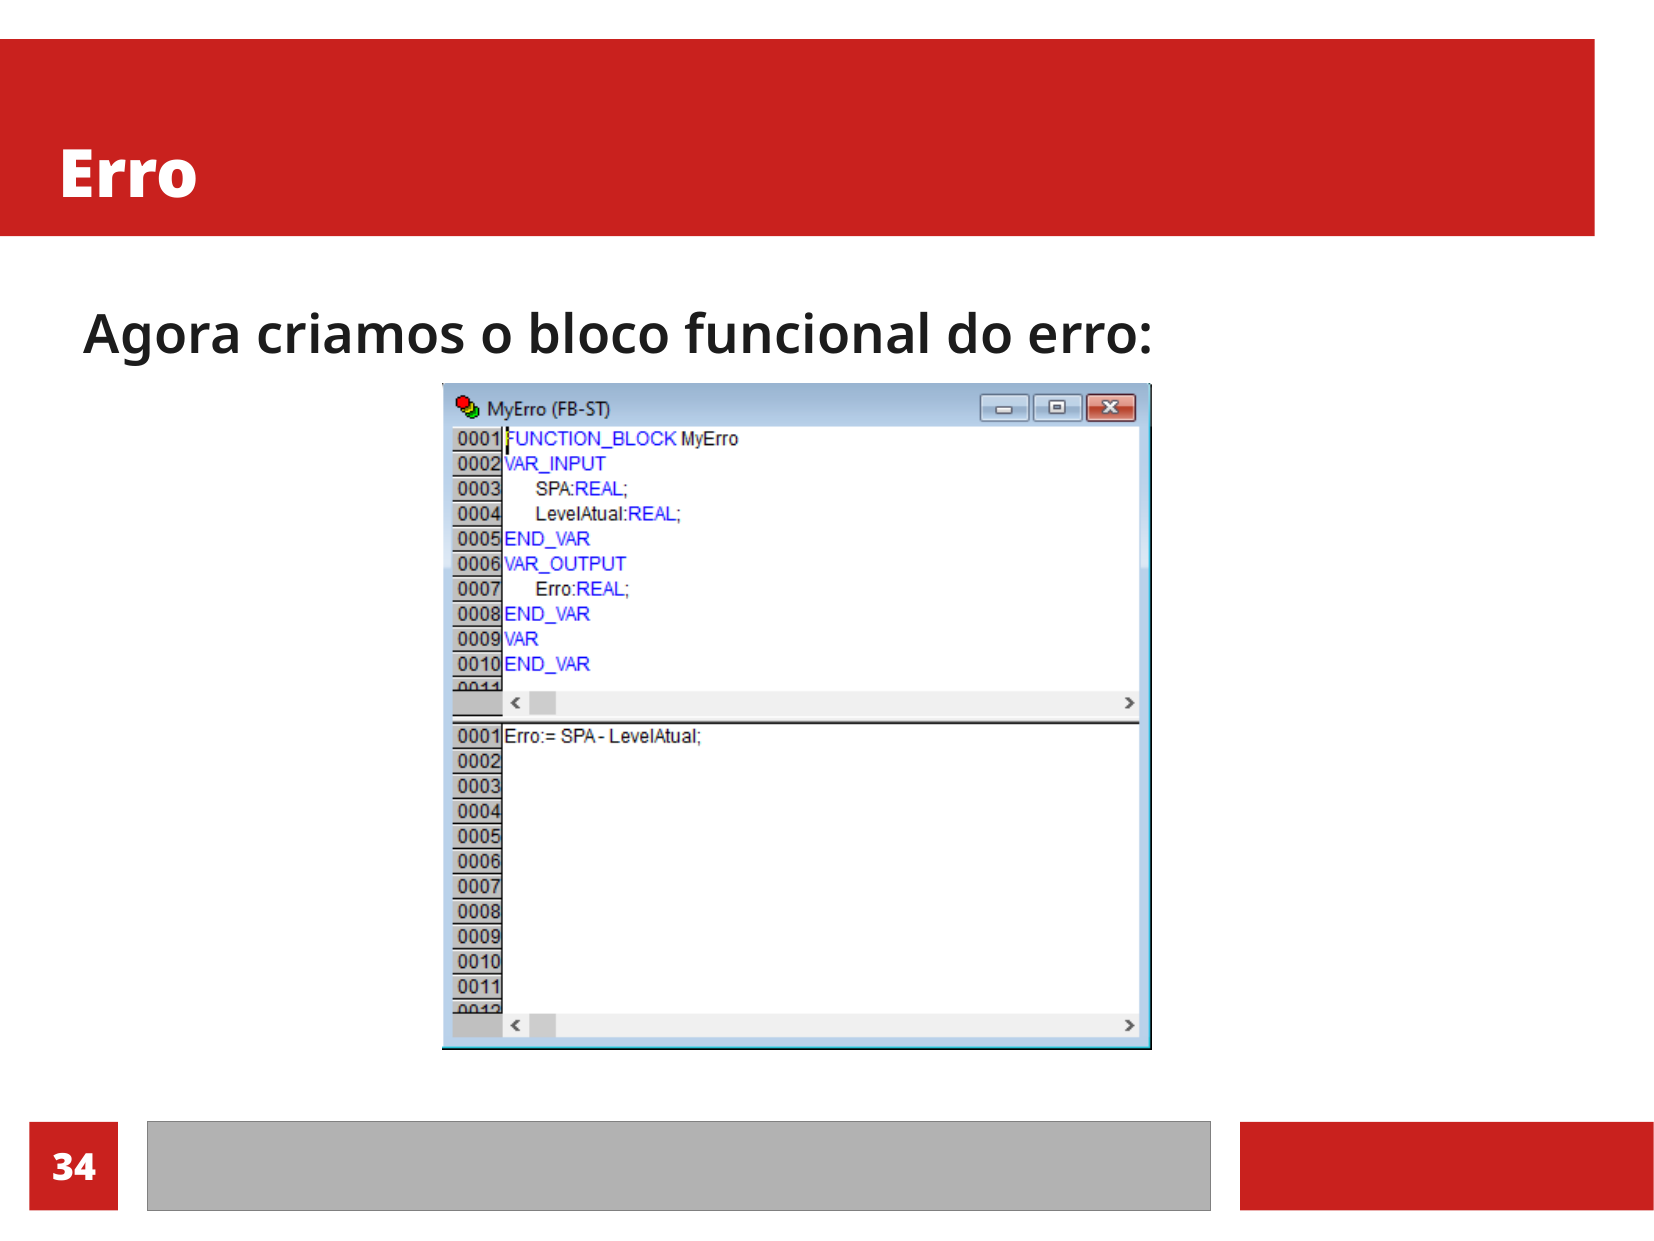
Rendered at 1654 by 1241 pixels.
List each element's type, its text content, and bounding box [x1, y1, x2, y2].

title Erro [58, 58, 1595, 217]
picture [442, 383, 1152, 1050]
list Agora criamos o bloco funcional do erro: [58, 295, 1595, 1063]
